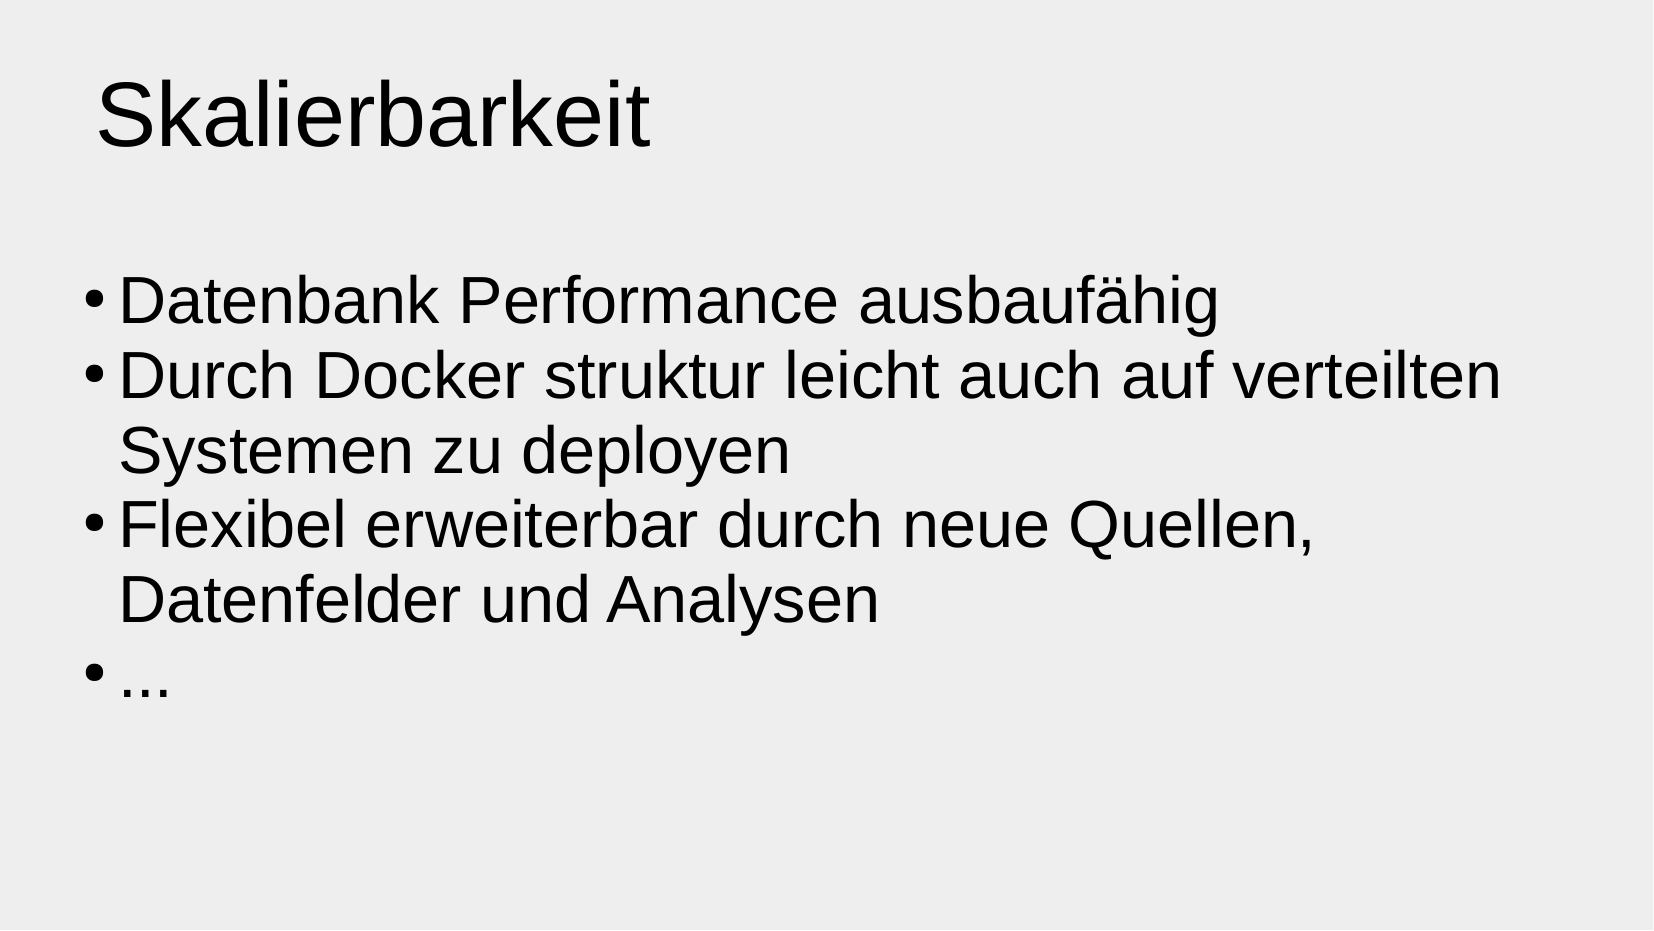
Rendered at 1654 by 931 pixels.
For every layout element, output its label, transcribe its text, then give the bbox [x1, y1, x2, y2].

title Skalierbarkeit [60, 12, 1591, 218]
subtitle Datenbank Performance ausbaufähig Durch Docker struktur leicht auch auf verteilten Systemen zu deployen Flexibel erweiterbar durch neue Quellen, Datenfelder und Analysen ... [82, 217, 1571, 758]
